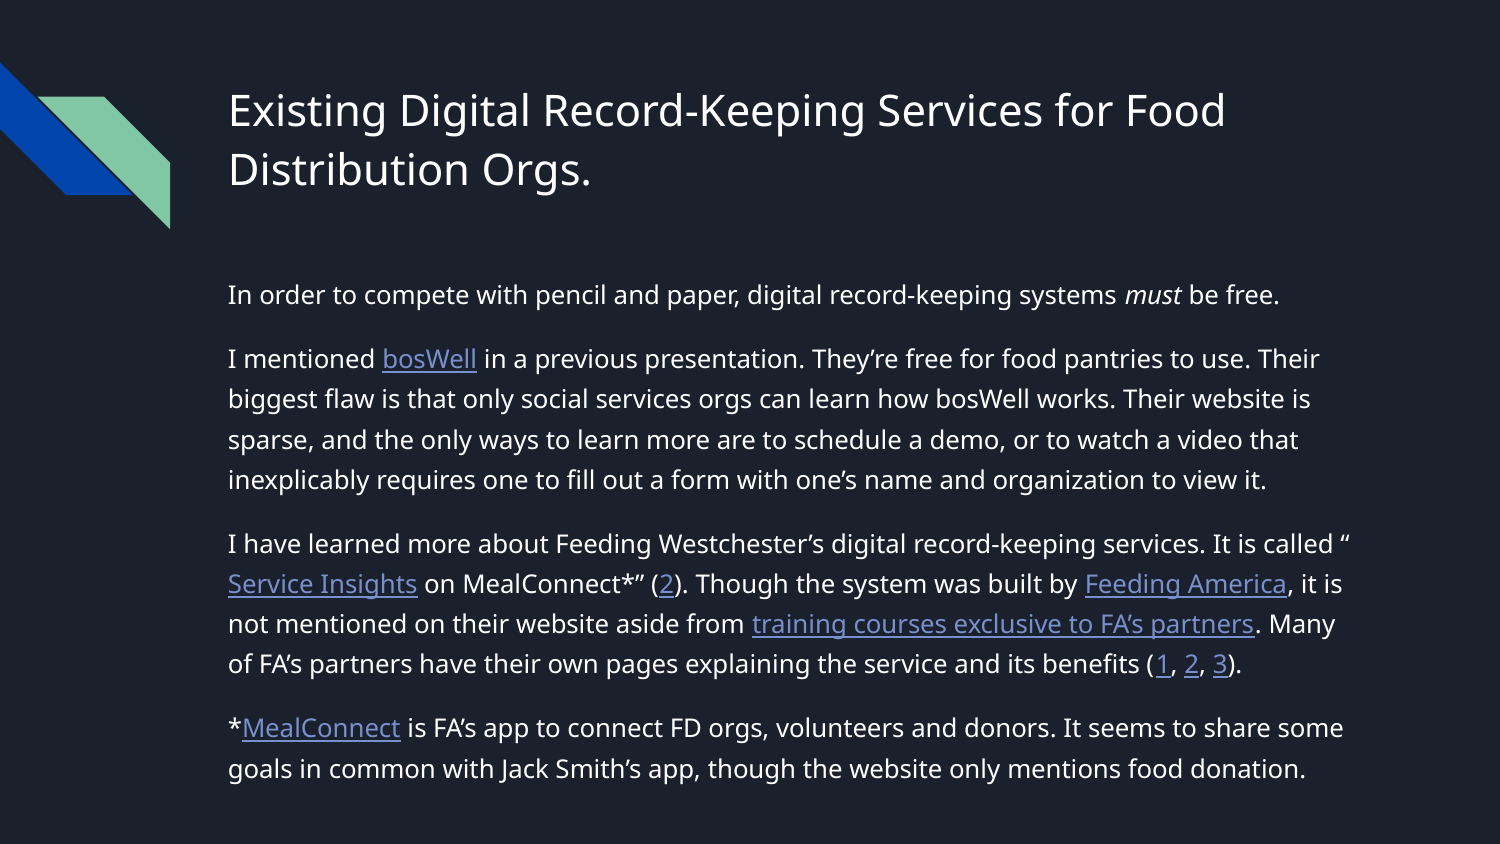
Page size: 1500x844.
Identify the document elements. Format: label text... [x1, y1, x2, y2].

list In order to compete with pencil and paper, digital record-keeping systems must be free. I mentioned bosWell in a previous presentation. They’re free for food pantries to use. Their biggest flaw is that only social services orgs can learn how bosWell works. Their website is sparse, and the only ways to learn more are to schedule a demo, or to watch a video that inexplicably requires one to fill out a form with one’s name and organization to view it. I have learned more about Feeding Westchester’s digital record-keeping services. It is called “Service Insights on MealConnect*” (2). Though the system was built by Feeding America, it is not mentioned on their website aside from training courses exclusive to FA’s partners. Many of FA’s partners have their own pages explaining the service and its benefits (1, 2, 3). *MealConnect is FA’s app to connect FD orgs, volunteers and donors. It seems to share some goals in common with Jack Smith’s app, though the website only mentions food donation. [212, 257, 1368, 811]
title Existing Digital Record-Keeping Services for Food Distribution Orgs. [212, 64, 1368, 215]
